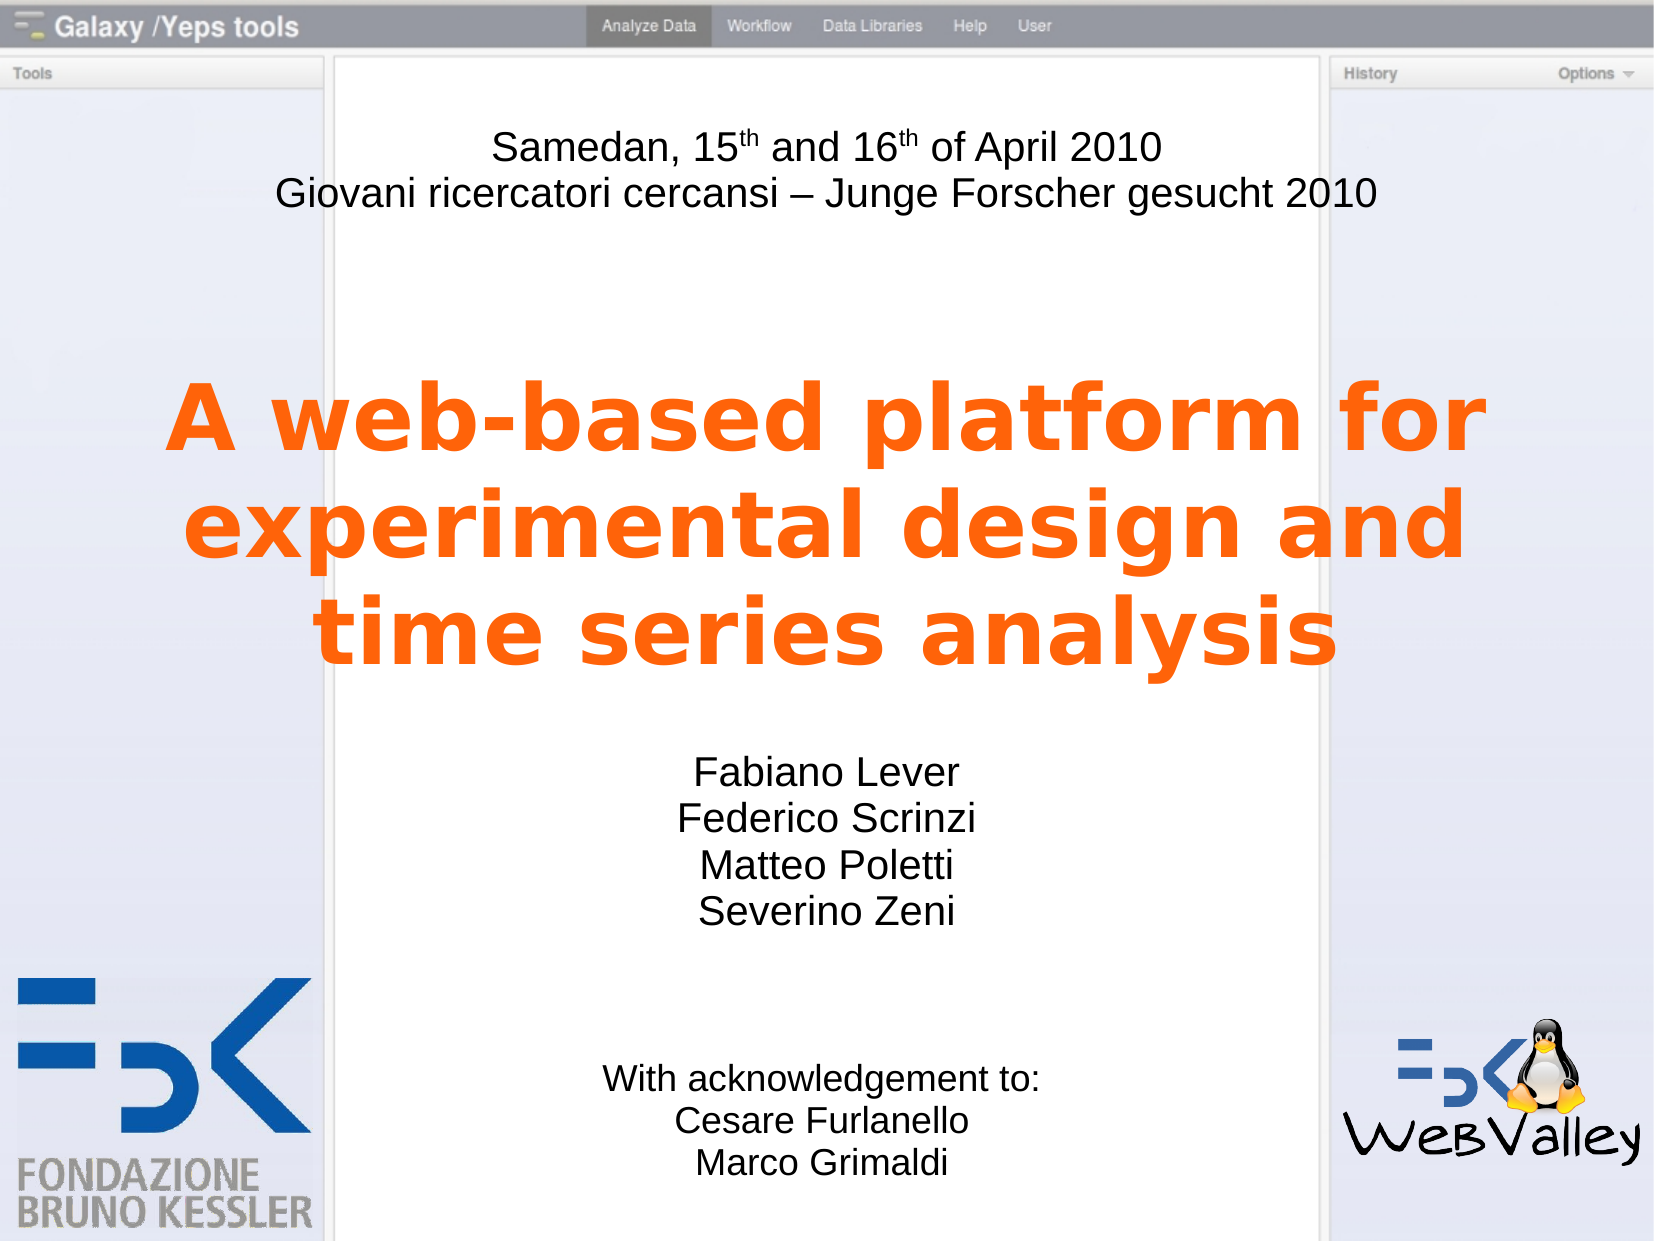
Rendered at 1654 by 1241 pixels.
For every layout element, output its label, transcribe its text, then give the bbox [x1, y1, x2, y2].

text_box With acknowledgement to: Cesare Furlanello Marco Grimaldi [556, 1050, 1088, 1205]
picture [0, 236, 1654, 1241]
text_box Samedan, 15th and 16th of April 2010 Giovani ricercatori cercansi – Junge Forscher gesucht 2010 [0, 115, 1654, 236]
title A web-based platform for experimental design and time series analysis [120, 365, 1533, 687]
picture [0, 0, 1654, 115]
text_box Fabiano Lever Federico Scrinzi Matteo Poletti Severino Zeni [369, 741, 1285, 964]
